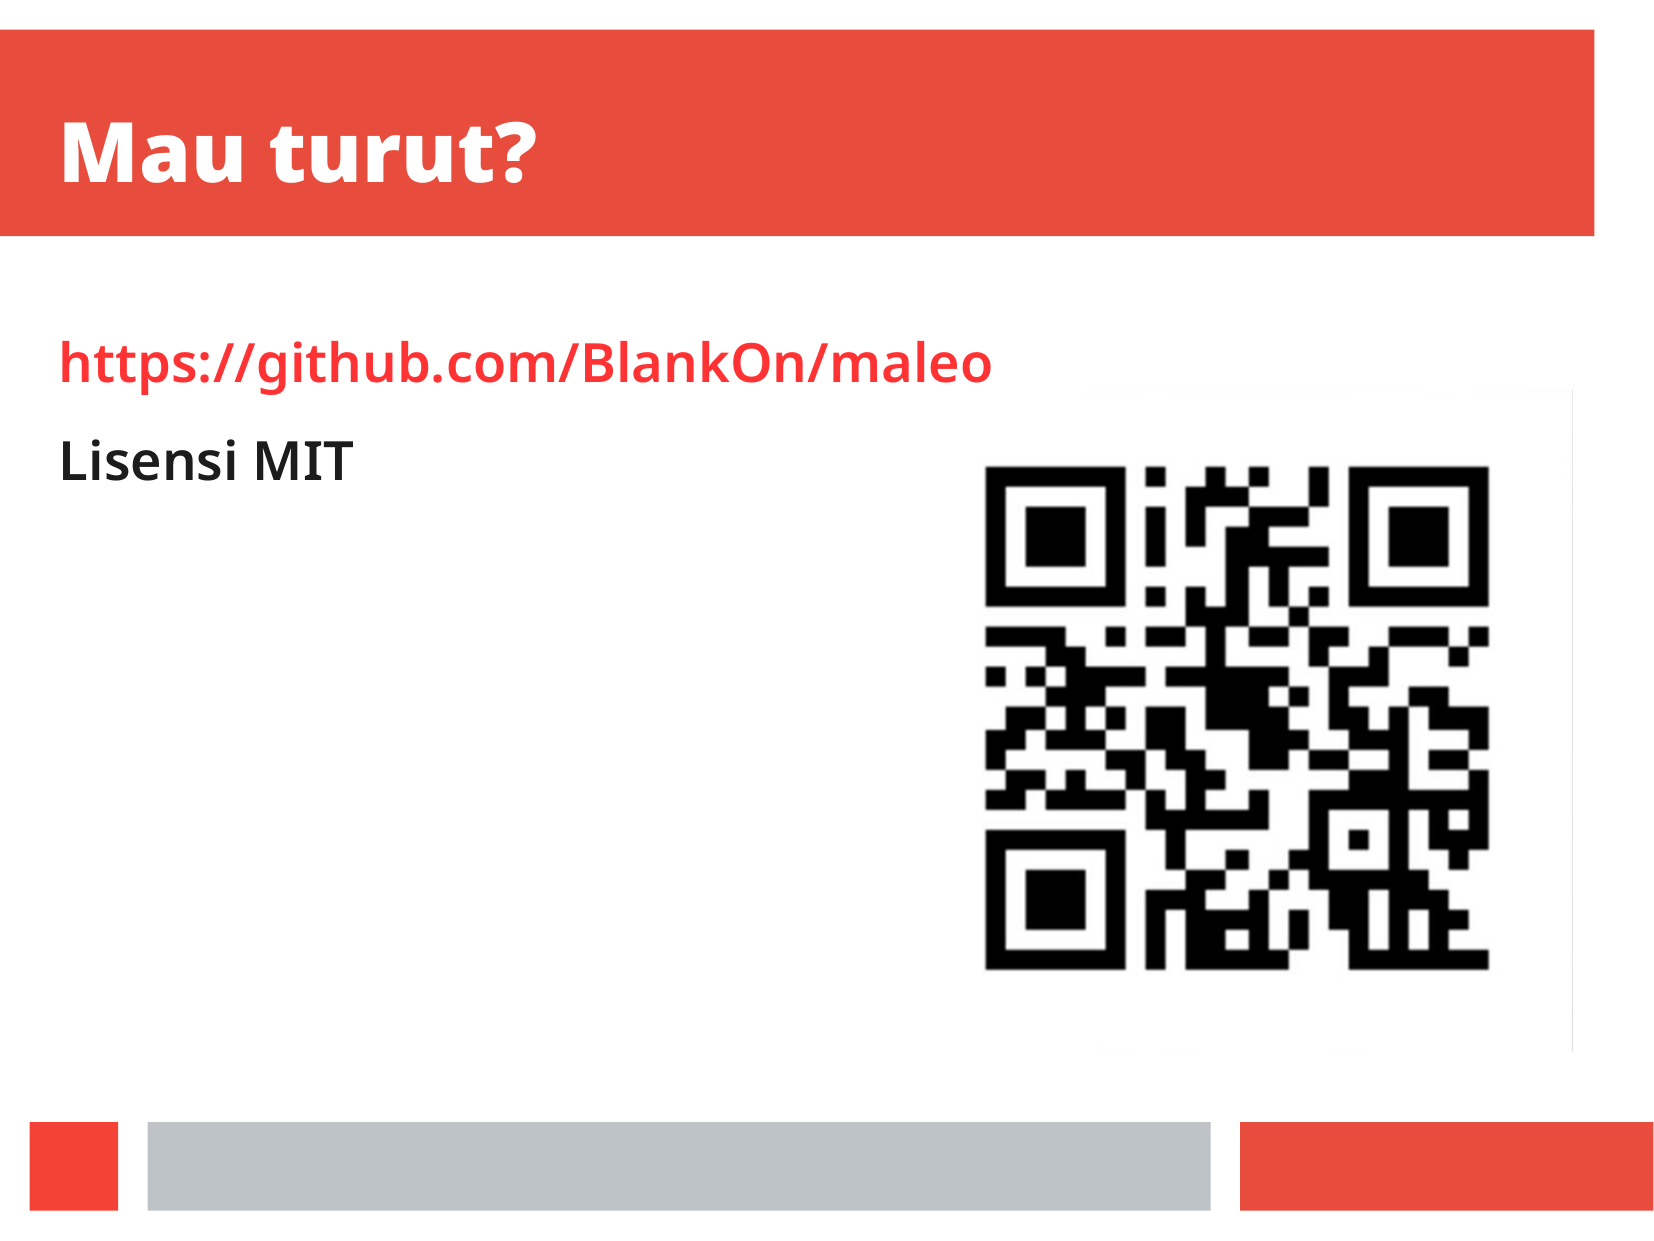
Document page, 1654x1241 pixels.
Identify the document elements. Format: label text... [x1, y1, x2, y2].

title Mau turut? [59, 59, 1595, 207]
list https://github.com/BlankOn/maleo Lisensi MIT [59, 324, 1565, 1093]
picture [909, 389, 1573, 1052]
